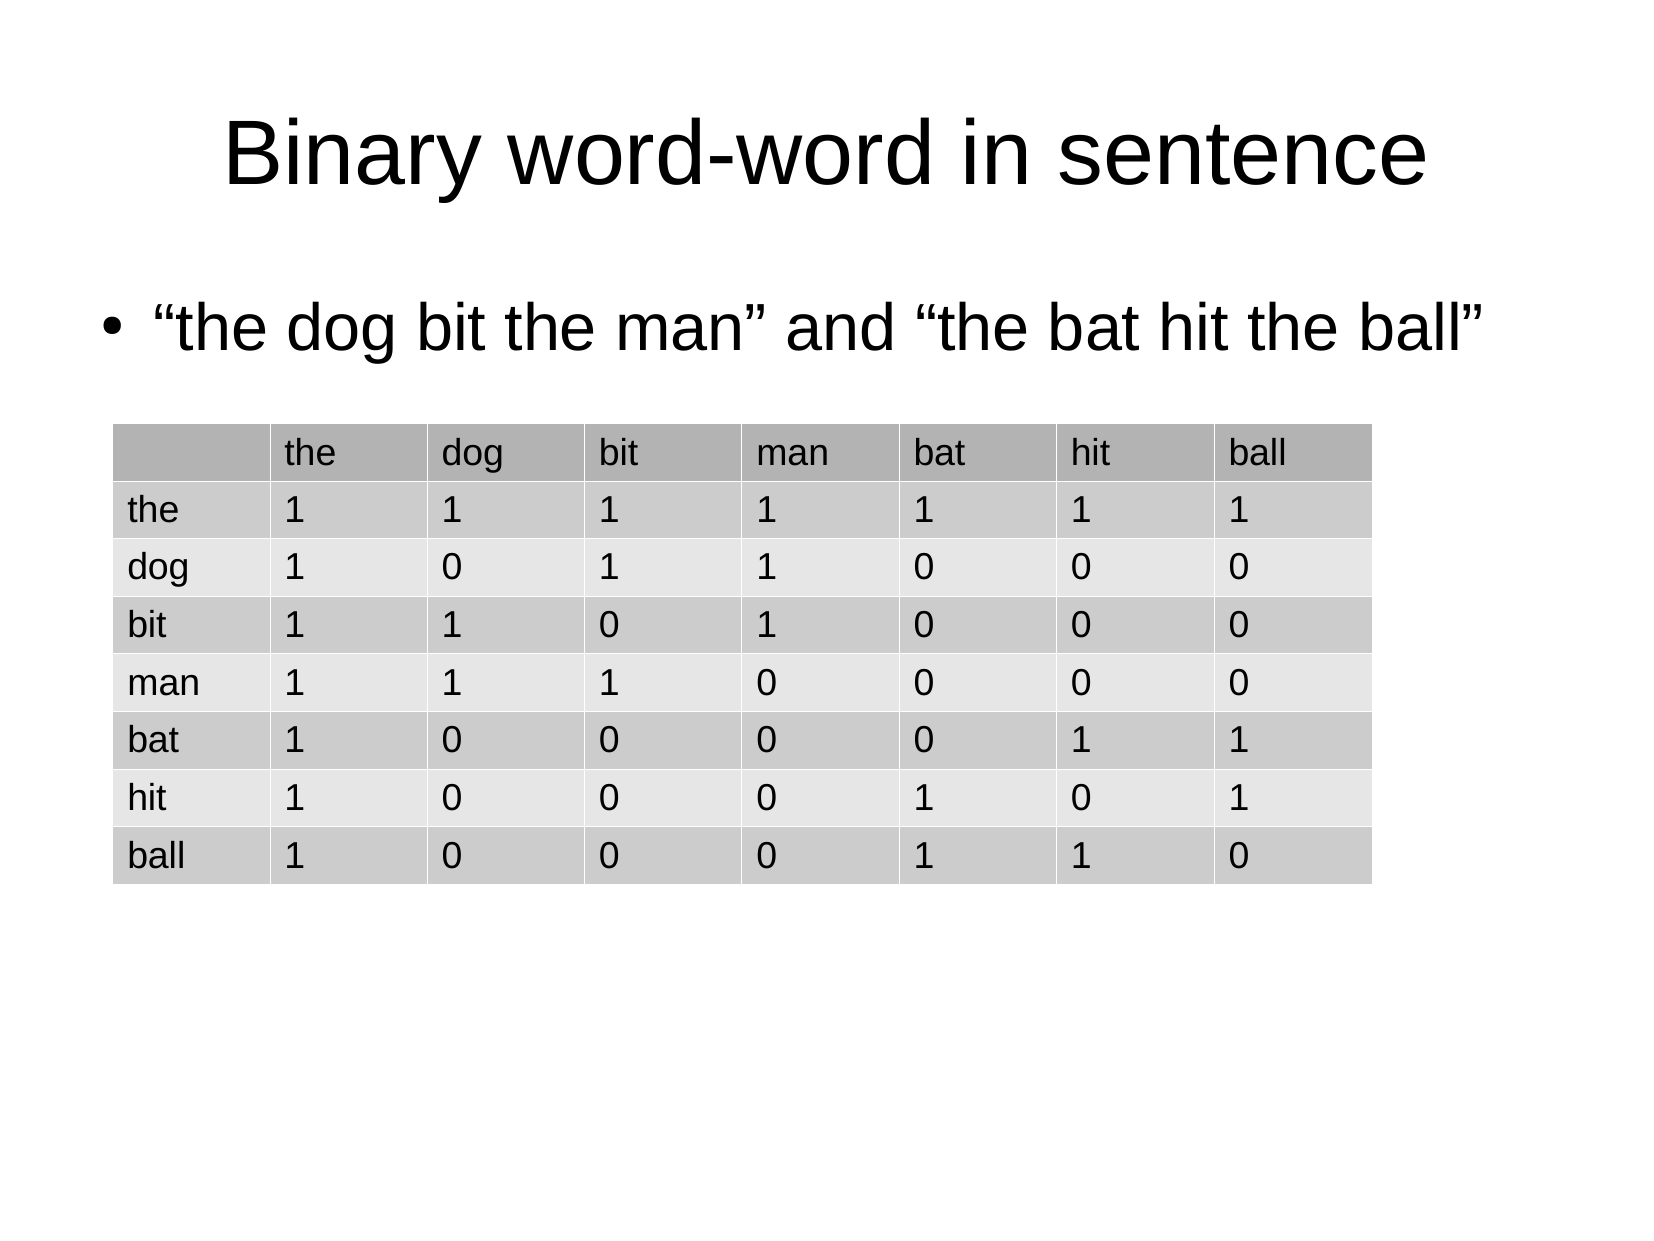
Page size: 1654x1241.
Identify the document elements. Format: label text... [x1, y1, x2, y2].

table_cell 1 [271, 770, 427, 826]
table_cell 1 [271, 827, 427, 884]
table_cell 1 [742, 482, 899, 538]
table_cell 0 [1057, 654, 1214, 711]
table_cell 0 [428, 539, 584, 596]
table_header the [271, 424, 427, 481]
table_cell 0 [900, 597, 1056, 653]
table_cell 1 [1215, 482, 1372, 538]
table_cell 1 [1057, 482, 1214, 538]
table_header man [742, 424, 899, 481]
table_cell 0 [1057, 539, 1214, 596]
table_cell 1 [271, 597, 427, 653]
table_cell 0 [742, 712, 899, 769]
table_cell bit [113, 597, 270, 653]
table_cell 1 [1215, 770, 1372, 826]
table_cell 1 [428, 654, 584, 711]
table_cell 0 [742, 770, 899, 826]
table_cell 0 [900, 539, 1056, 596]
table_cell 1 [585, 539, 741, 596]
table_cell 0 [585, 827, 741, 884]
table_cell 0 [428, 827, 584, 884]
table_cell 1 [428, 597, 584, 653]
table_header ball [1215, 424, 1372, 481]
table_cell 1 [900, 770, 1056, 826]
table_cell 0 [428, 770, 584, 826]
table_cell 0 [585, 597, 741, 653]
table_cell 0 [1215, 597, 1372, 653]
table_cell 1 [585, 654, 741, 711]
table_cell the [113, 482, 270, 538]
table_cell 0 [428, 712, 584, 769]
table_cell 0 [742, 827, 899, 884]
table_cell 0 [585, 712, 741, 769]
table_cell 1 [428, 482, 584, 538]
table_cell dog [113, 539, 270, 596]
table_header dog [428, 424, 584, 481]
table_cell 1 [900, 482, 1056, 538]
table_cell 1 [1215, 712, 1372, 769]
table_cell 1 [271, 654, 427, 711]
title Binary word-word in sentence [82, 49, 1571, 257]
table_cell 0 [1215, 654, 1372, 711]
table_cell 1 [271, 482, 427, 538]
table_cell 1 [742, 597, 899, 653]
table_cell 1 [1057, 712, 1214, 769]
table_cell 0 [1057, 597, 1214, 653]
table_cell bat [113, 712, 270, 769]
table_cell 0 [1057, 770, 1214, 826]
table_cell 0 [900, 712, 1056, 769]
table_cell 1 [271, 539, 427, 596]
table_header bit [585, 424, 741, 481]
table_cell ball [113, 827, 270, 884]
table_cell 0 [1215, 539, 1372, 596]
table_cell 1 [900, 827, 1056, 884]
table_cell 0 [1215, 827, 1372, 884]
table_header hit [1057, 424, 1214, 481]
table_cell man [113, 654, 270, 711]
table_cell 0 [900, 654, 1056, 711]
table_cell 0 [742, 654, 899, 711]
table_cell hit [113, 770, 270, 826]
table_cell 1 [271, 712, 427, 769]
table_cell 1 [742, 539, 899, 596]
table_header bat [900, 424, 1056, 481]
table_cell 1 [585, 482, 741, 538]
table_cell 0 [585, 770, 741, 826]
table_cell 1 [1057, 827, 1214, 884]
table_header [113, 424, 270, 481]
list “the dog bit the man” and “the bat hit the ball” [82, 290, 1571, 1010]
